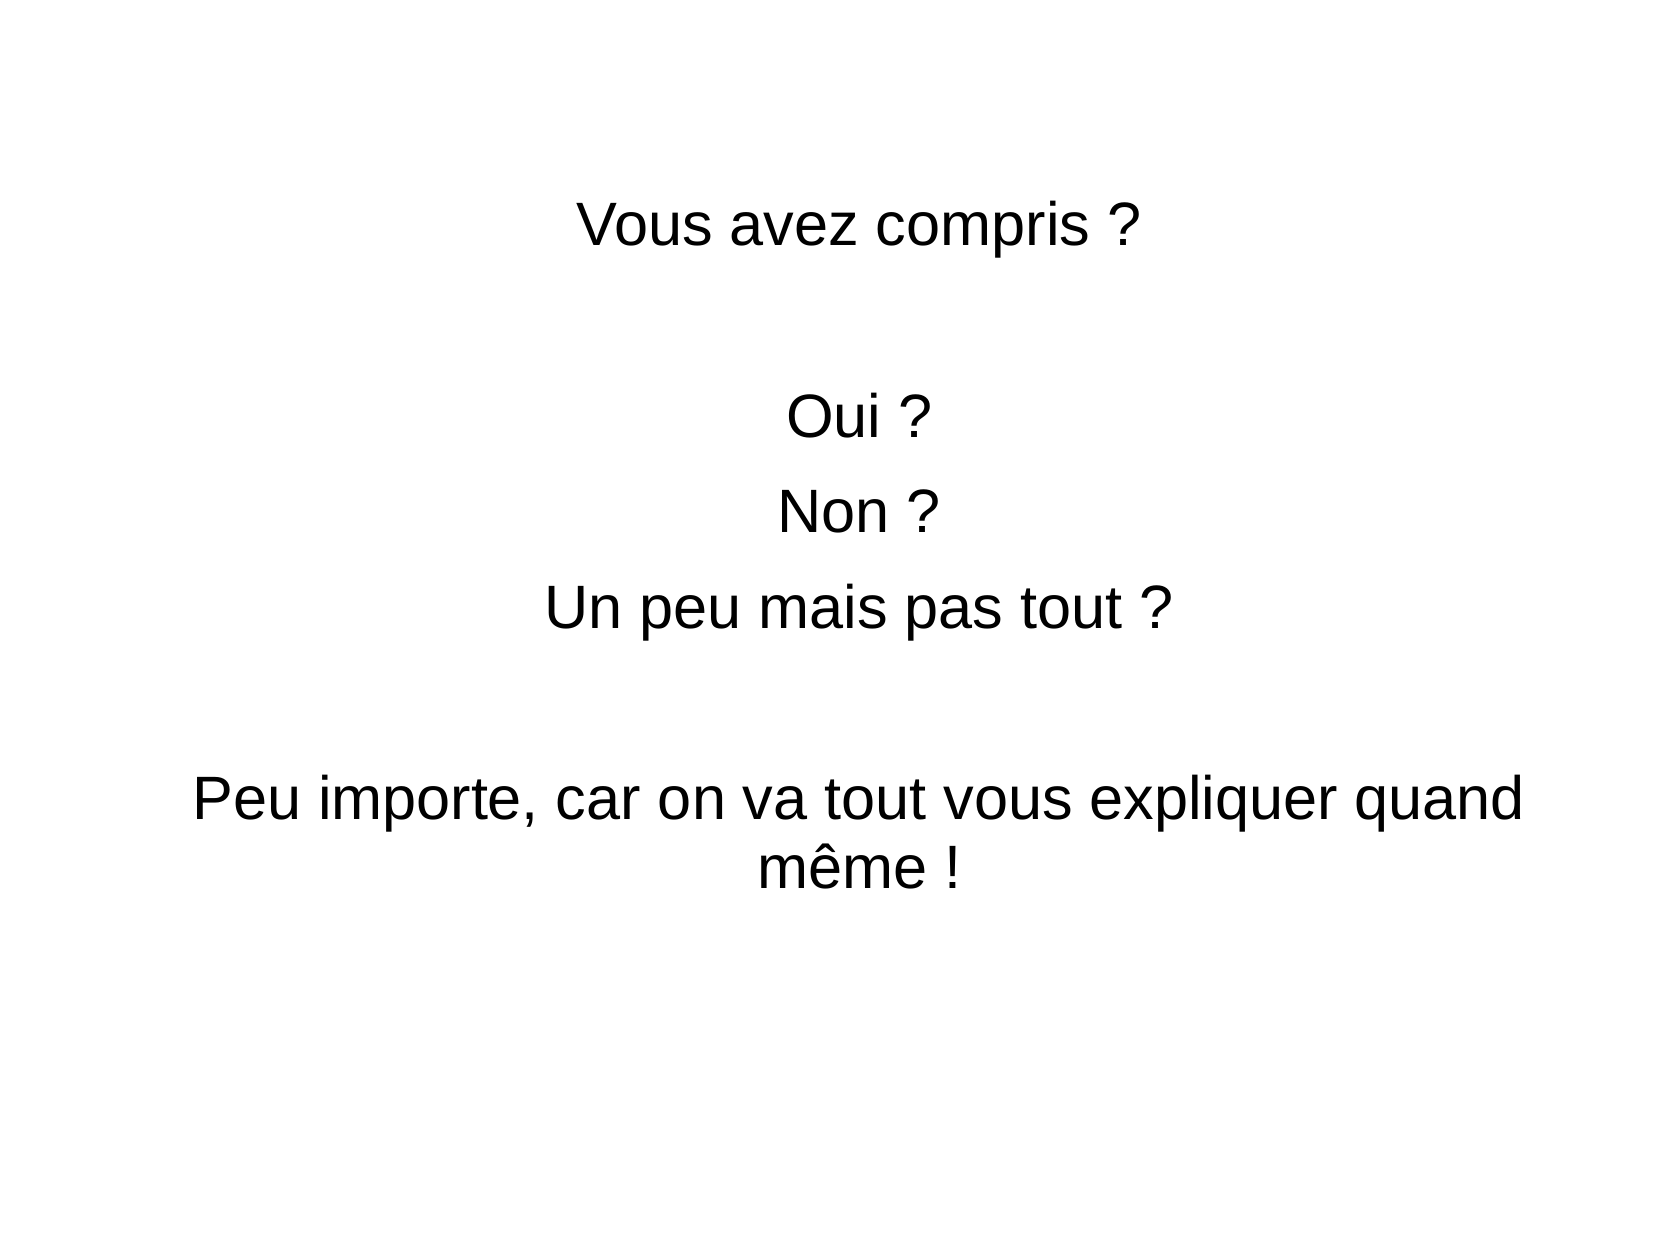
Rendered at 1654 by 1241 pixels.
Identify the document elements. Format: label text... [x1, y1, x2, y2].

list Vous avez compris ? Oui ? Non ? Un peu mais pas tout ? Peu importe, car on va tout vous expliquer quand même ! [82, 190, 1571, 910]
